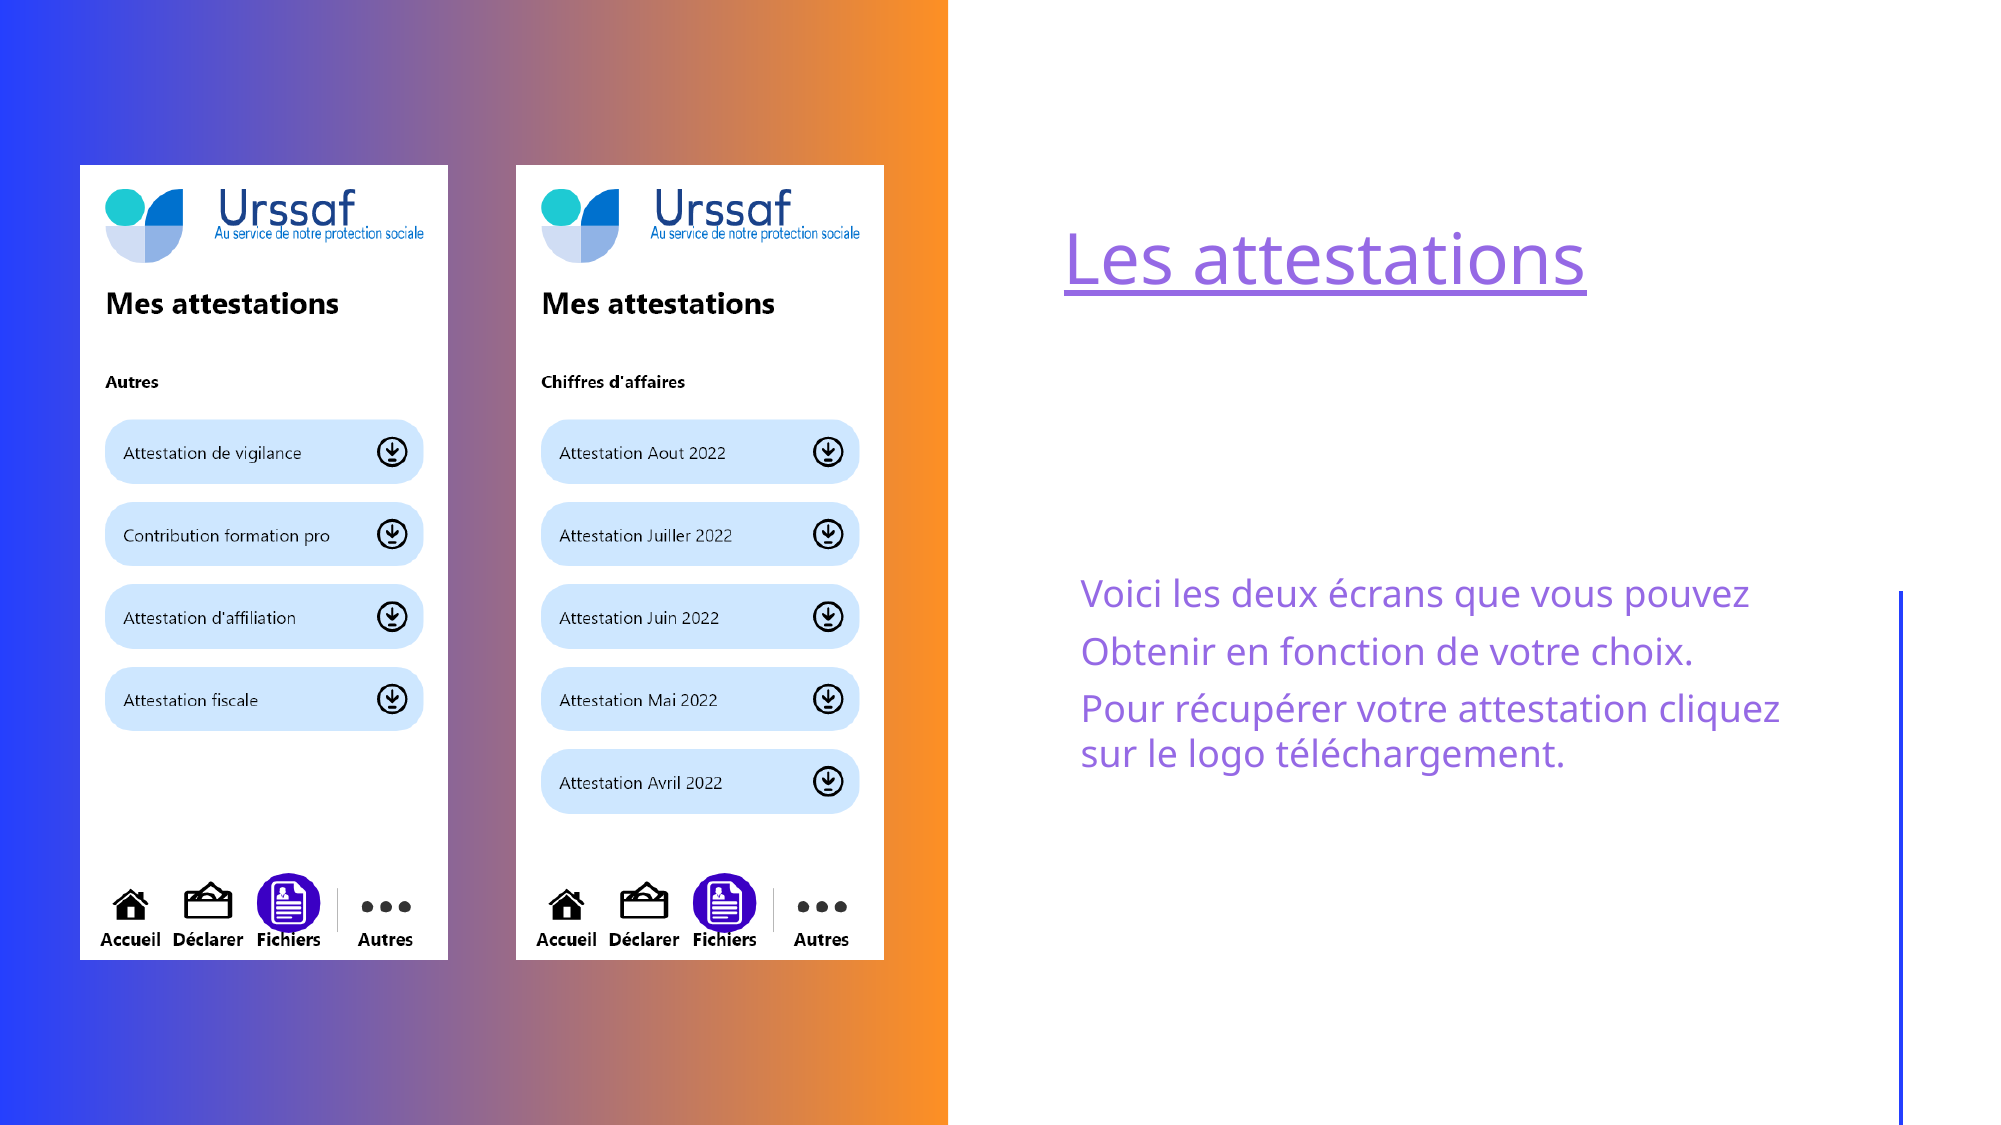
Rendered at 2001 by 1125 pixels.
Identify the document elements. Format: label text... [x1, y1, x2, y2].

text_box Voici les deux écrans que vous pouvez Obtenir en fonction de votre choix. Pour récupérer votre attestation cliquez sur le logo téléchargement. [1065, 562, 1802, 785]
text_box [0, 0, 2000, 1125]
title Les attestations [1048, 189, 1777, 308]
picture [80, 165, 448, 960]
picture [516, 165, 884, 960]
